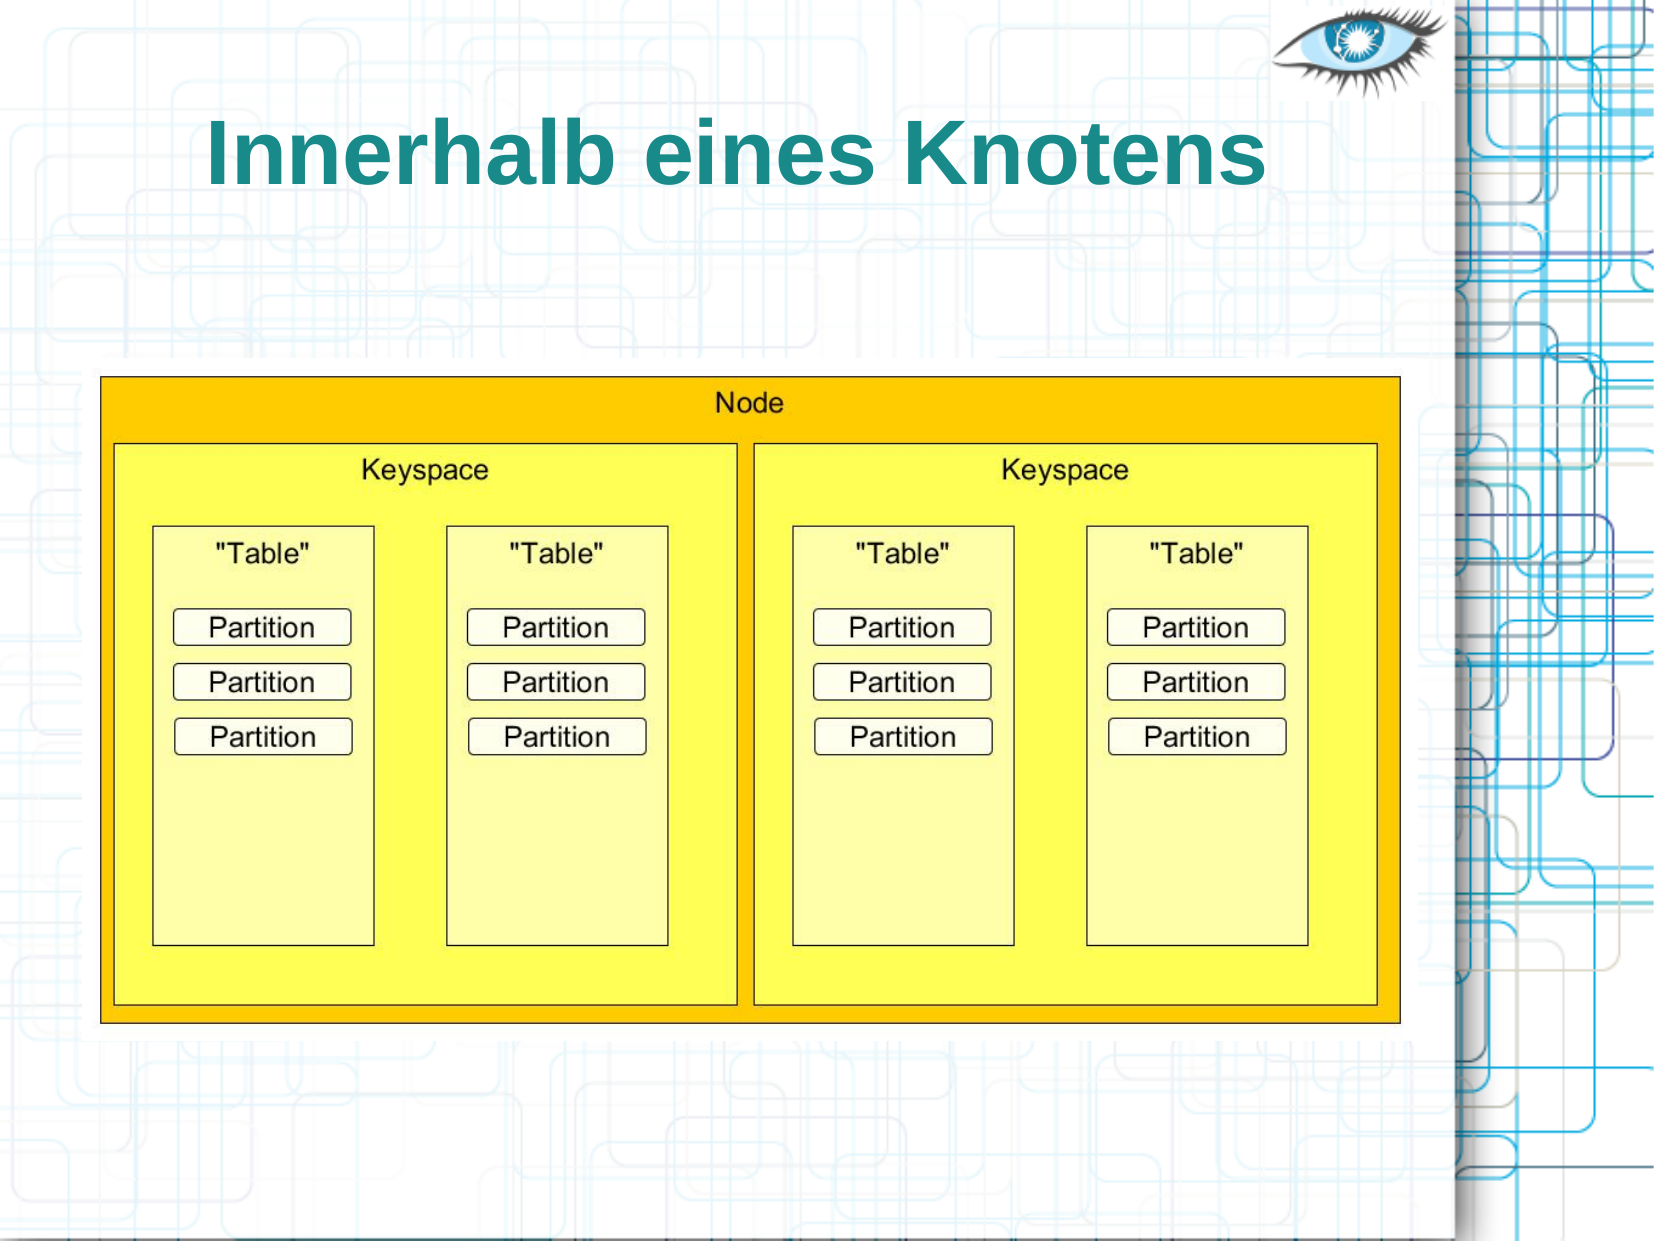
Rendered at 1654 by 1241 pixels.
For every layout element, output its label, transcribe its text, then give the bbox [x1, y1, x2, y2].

picture [0, 0, 1654, 1241]
title Innerhalb eines Knotens [59, 49, 1418, 257]
